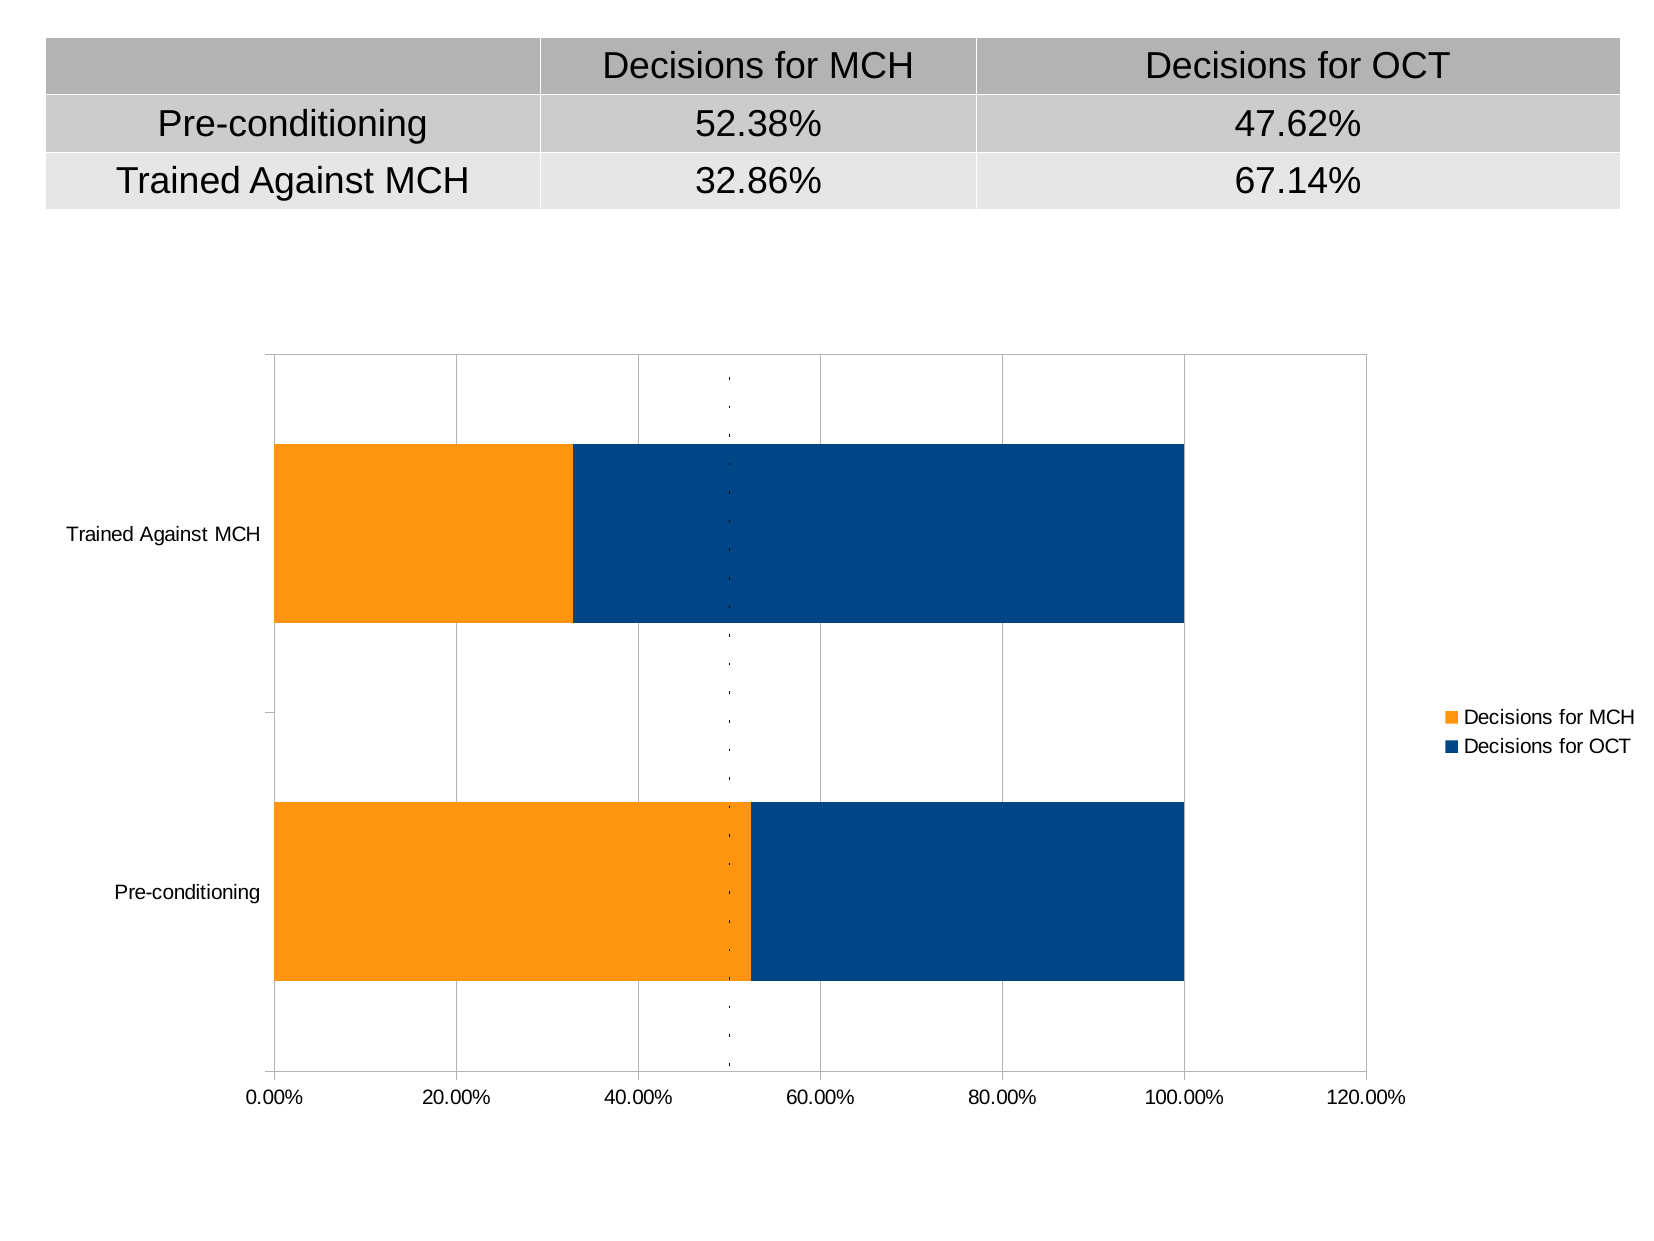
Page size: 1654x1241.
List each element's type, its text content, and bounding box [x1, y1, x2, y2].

table_header [46, 38, 540, 94]
table_cell 52.38% [541, 95, 976, 152]
table_cell 67.14% [977, 153, 1620, 209]
table_header Decisions for MCH [541, 38, 976, 94]
chart [33, 339, 1654, 1126]
table_header Decisions for OCT [977, 38, 1620, 94]
table_cell 47.62% [977, 95, 1620, 152]
table_cell Pre-conditioning [46, 95, 540, 152]
table_cell Trained Against MCH [46, 153, 540, 209]
table_cell 32.86% [541, 153, 976, 209]
